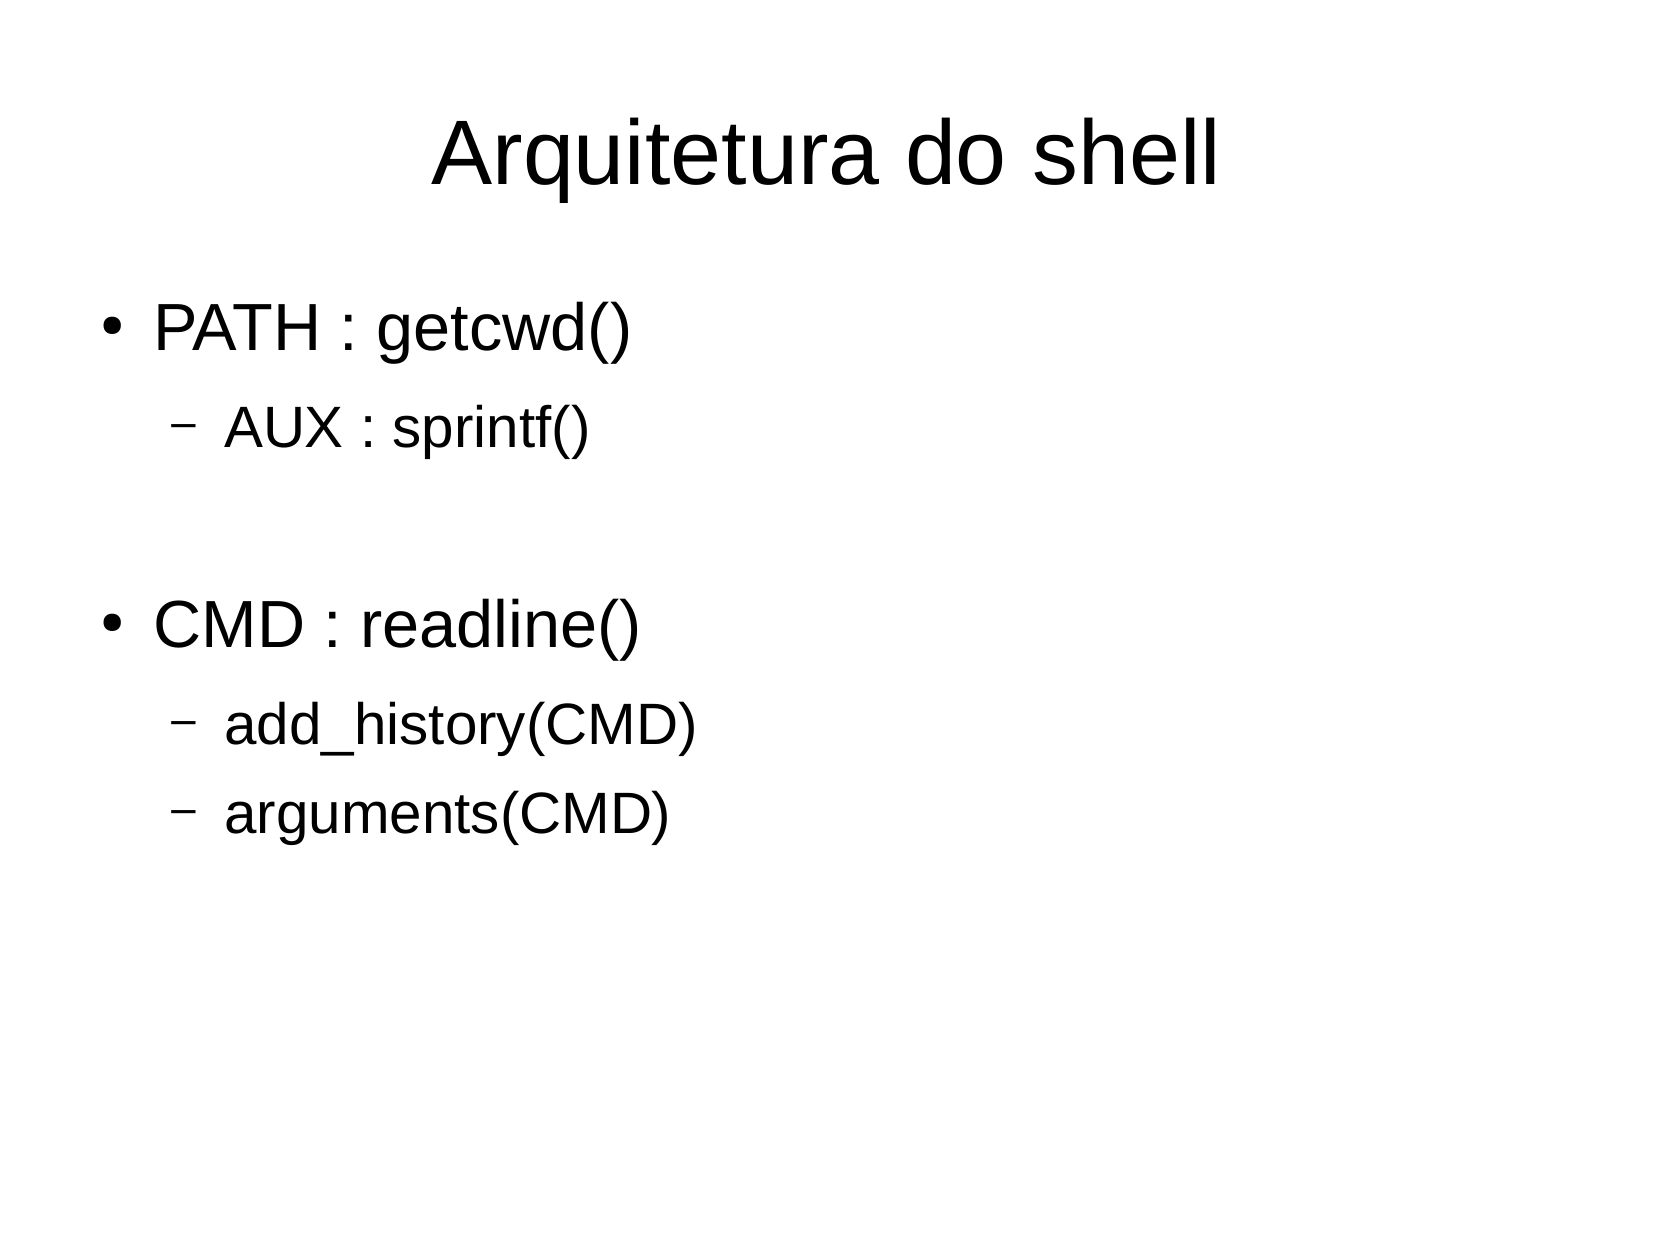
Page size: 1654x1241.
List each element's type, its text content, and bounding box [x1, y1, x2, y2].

title Arquitetura do shell [82, 49, 1571, 257]
list PATH : getcwd() AUX : sprintf() CMD : readline() add_history(CMD) arguments(CMD) [82, 290, 1571, 1010]
